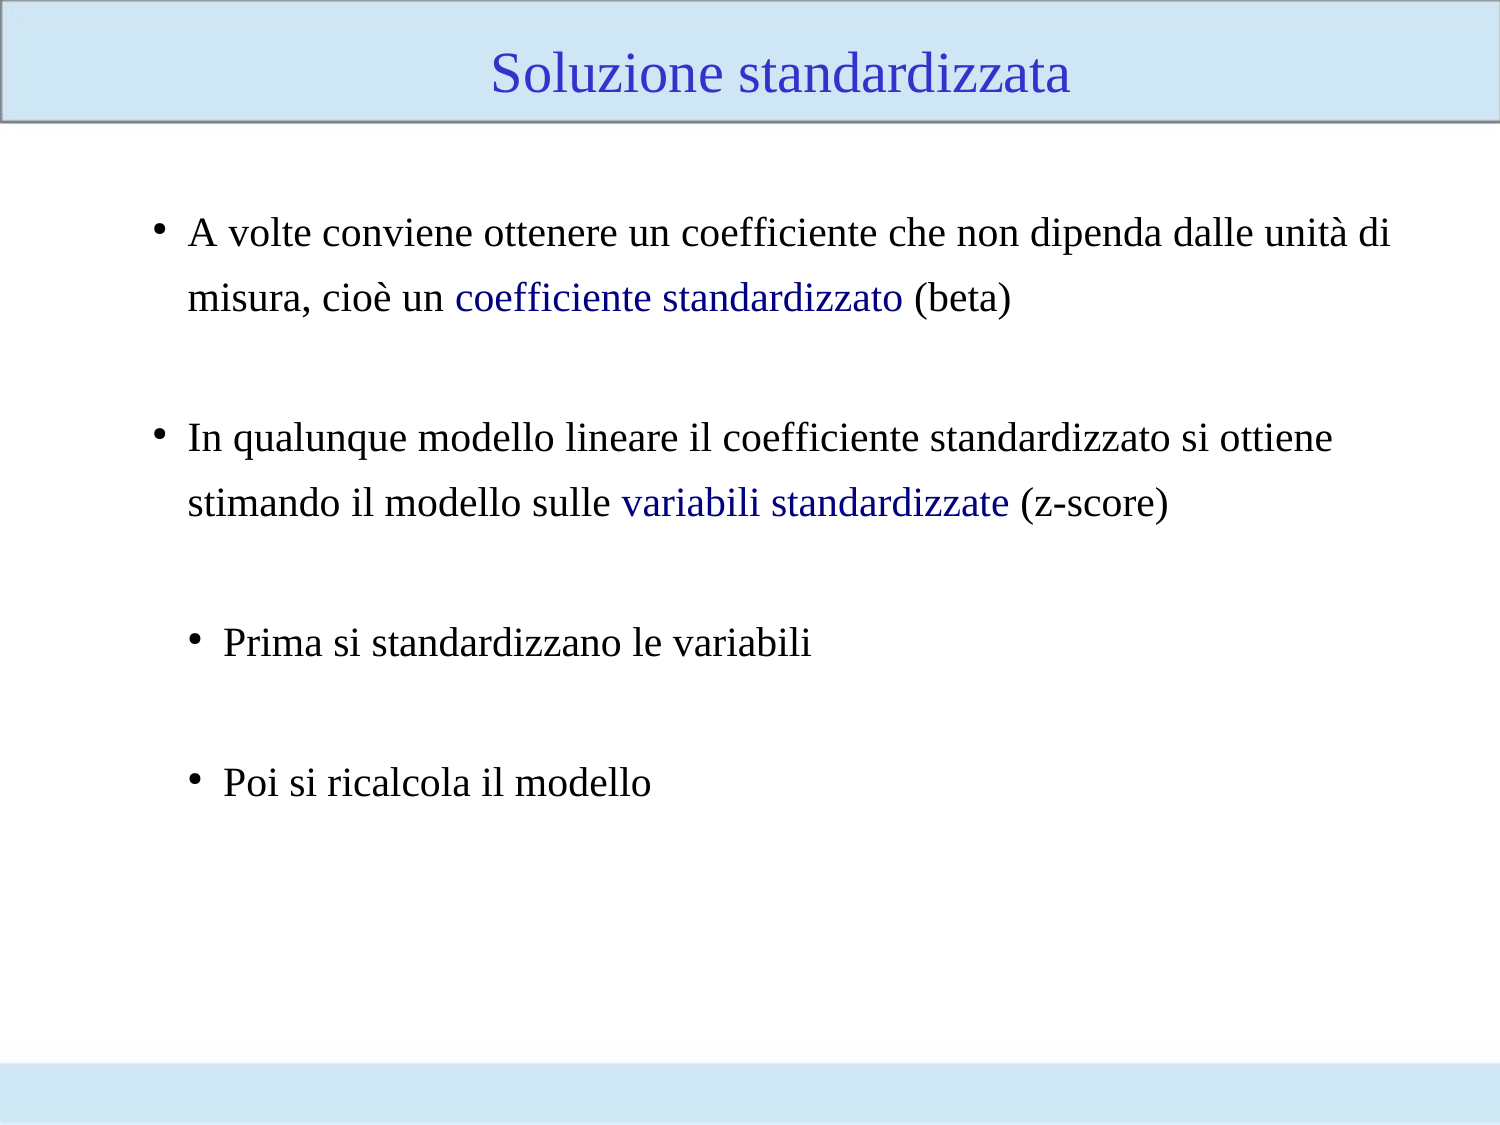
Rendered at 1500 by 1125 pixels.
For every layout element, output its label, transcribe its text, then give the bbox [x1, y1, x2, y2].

text_box A volte conviene ottenere un coefficiente che non dipenda dalle unità di misura, cioè un coefficiente standardizzato (beta) In qualunque modello lineare il coefficiente standardizzato si ottiene stimando il modello sulle variabili standardizzate (z-score) Prima si standardizzano le variabili Poi si ricalcola il modello [137, 182, 1426, 953]
picture [0, 0, 1500, 1125]
title Soluzione standardizzata [249, 24, 1313, 113]
